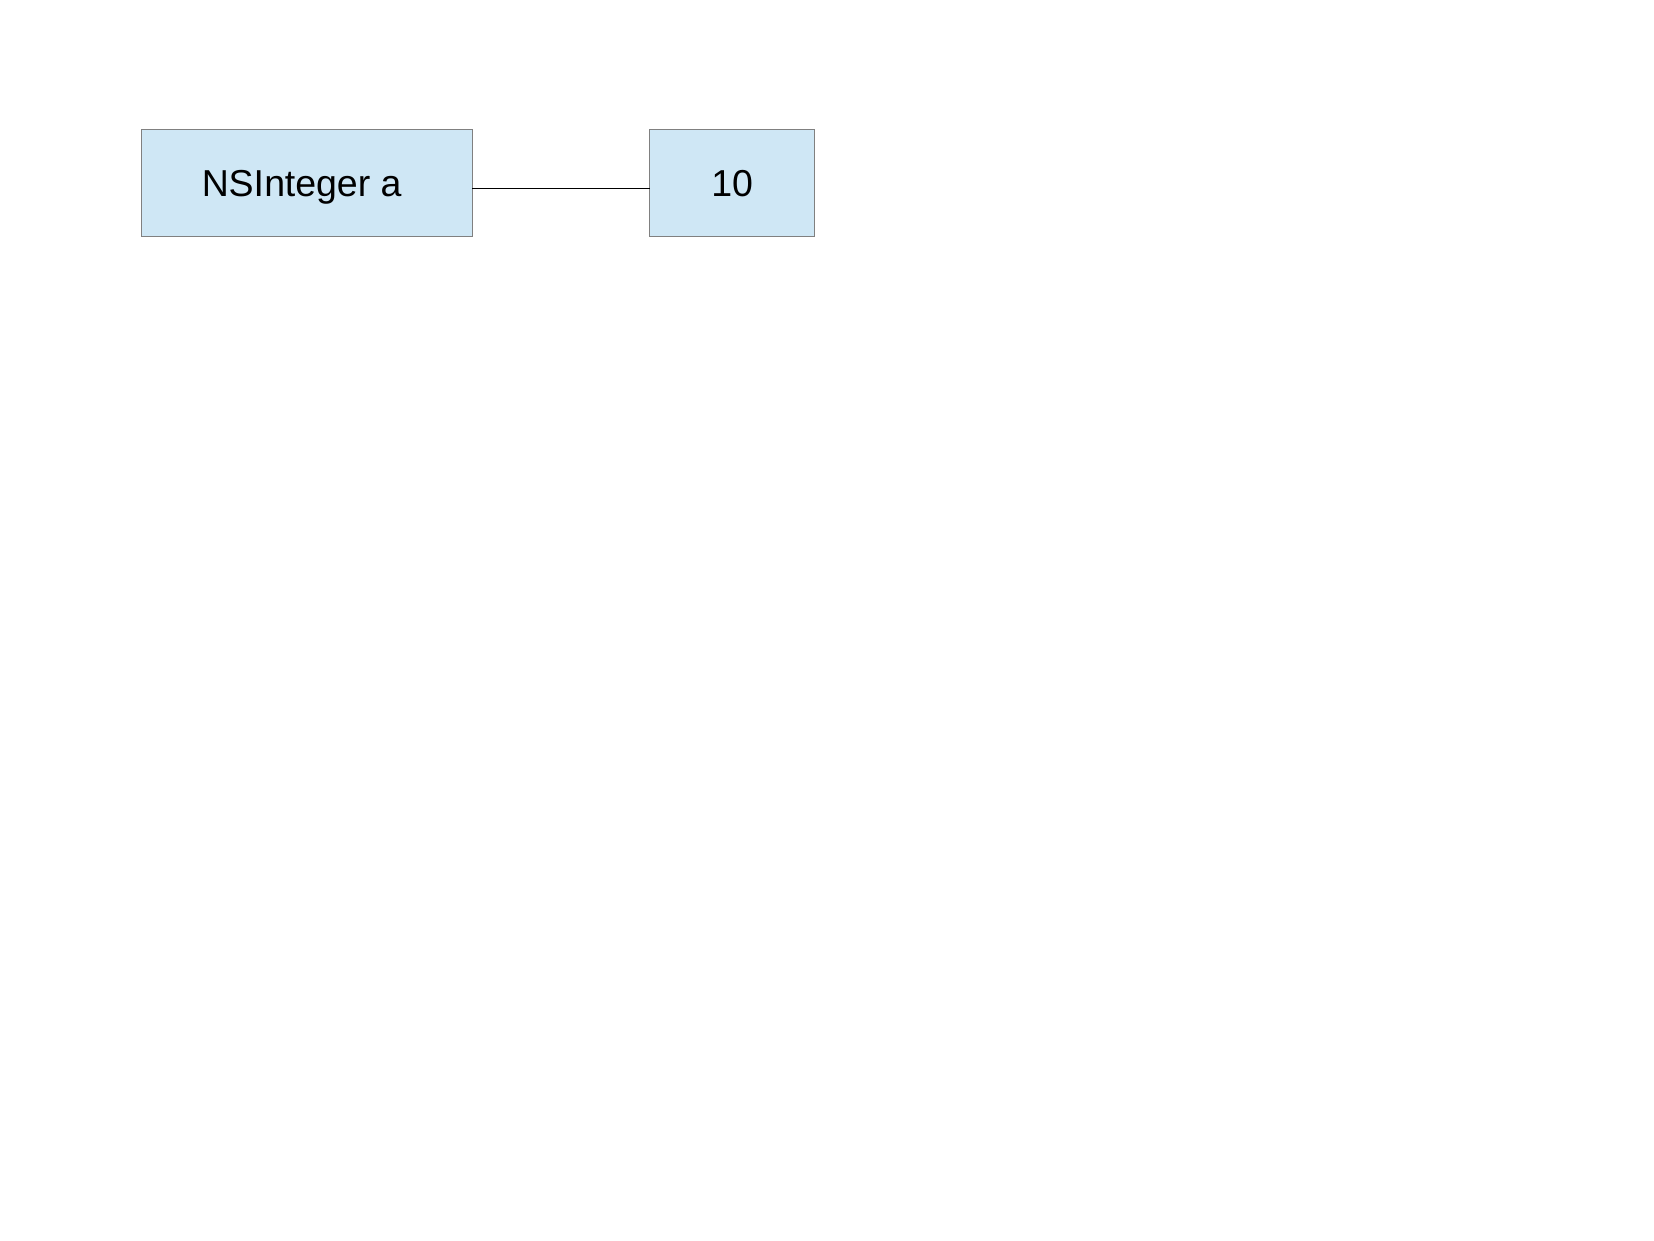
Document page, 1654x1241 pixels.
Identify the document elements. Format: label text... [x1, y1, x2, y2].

text_box NSInteger a [141, 129, 473, 237]
text_box 10 [649, 129, 815, 237]
